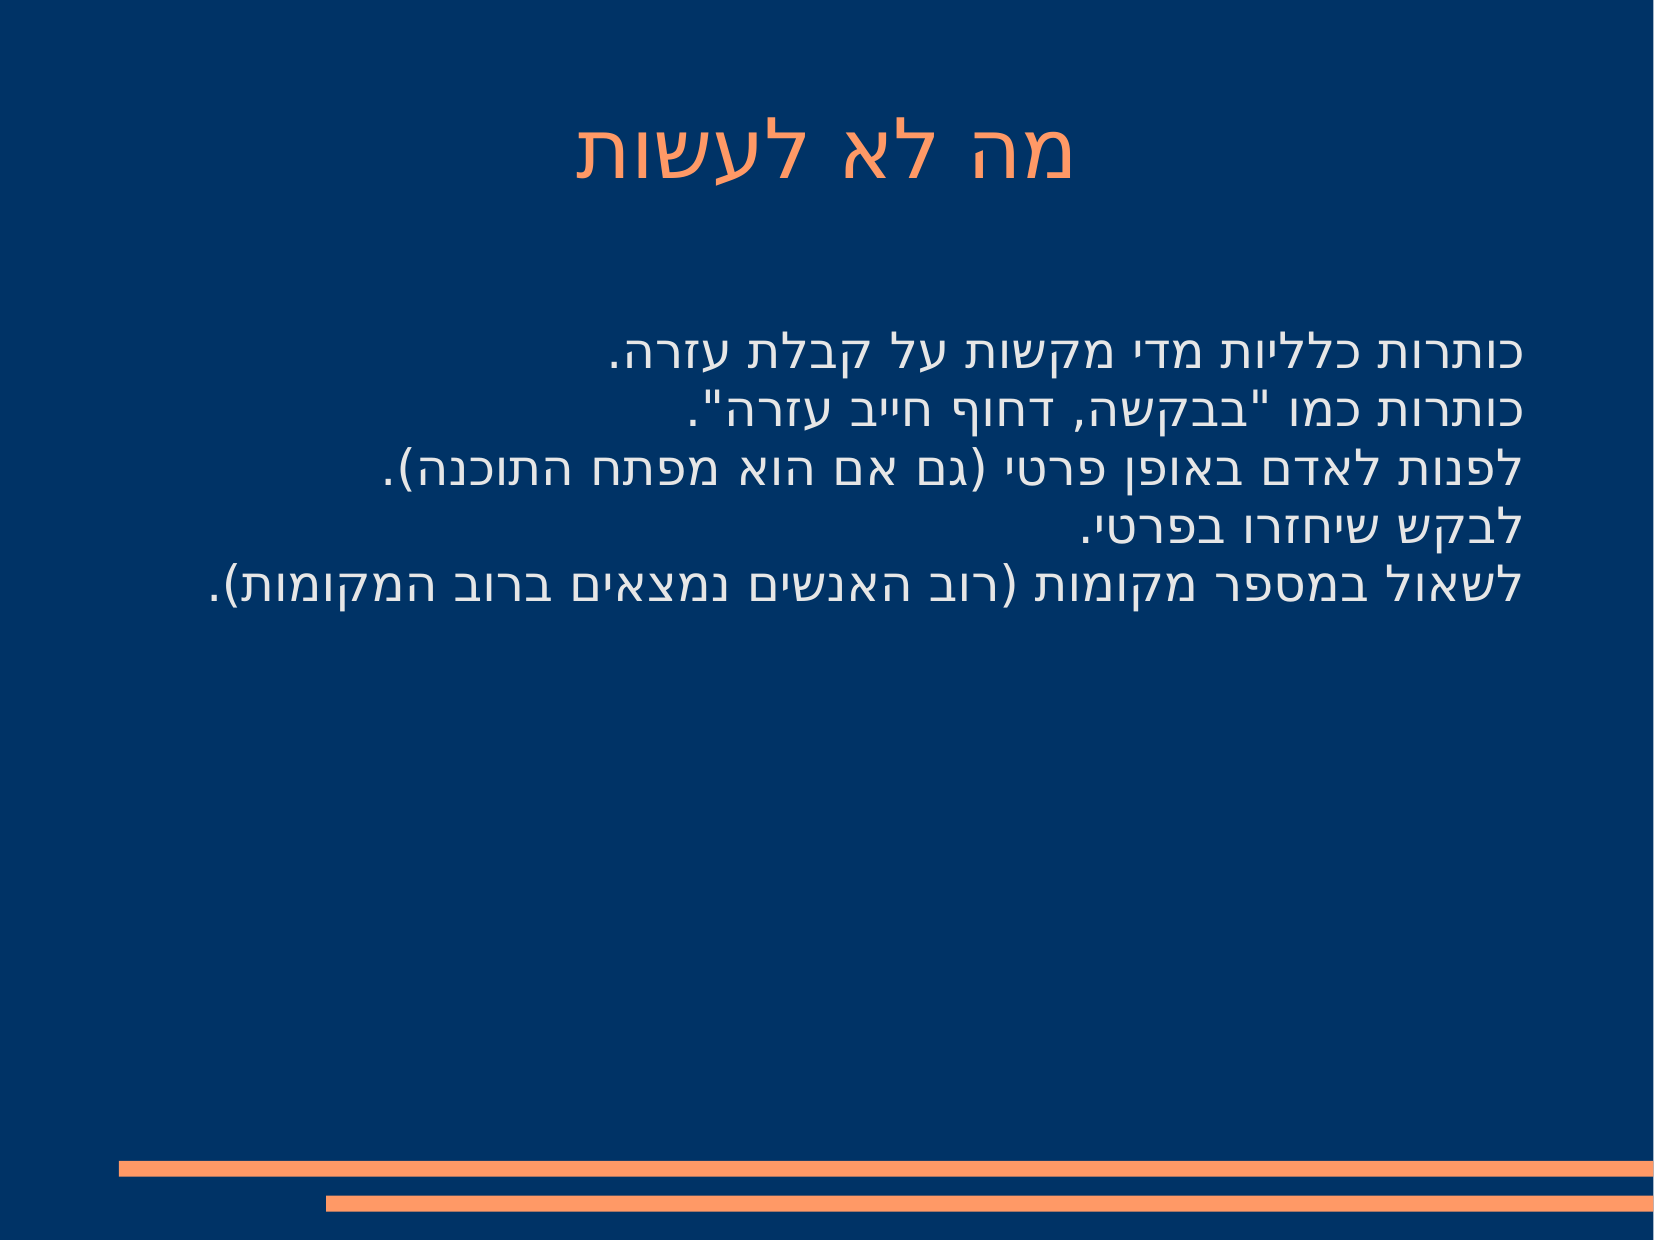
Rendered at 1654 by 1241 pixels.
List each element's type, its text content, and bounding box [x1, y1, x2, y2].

title מה לא לעשות [121, 46, 1534, 254]
list כותרות כלליות מדי מקשות על קבלת עזרה. כותרות כמו "בבקשה, דחוף חייב עזרה". לפנות לאדם באופן פרטי (גם אם הוא מפתח התוכנה). לבקש שיחזרו בפרטי. לשאול במספר מקומות (רוב האנשים נמצאים ברוב המקומות). [121, 322, 1561, 1132]
